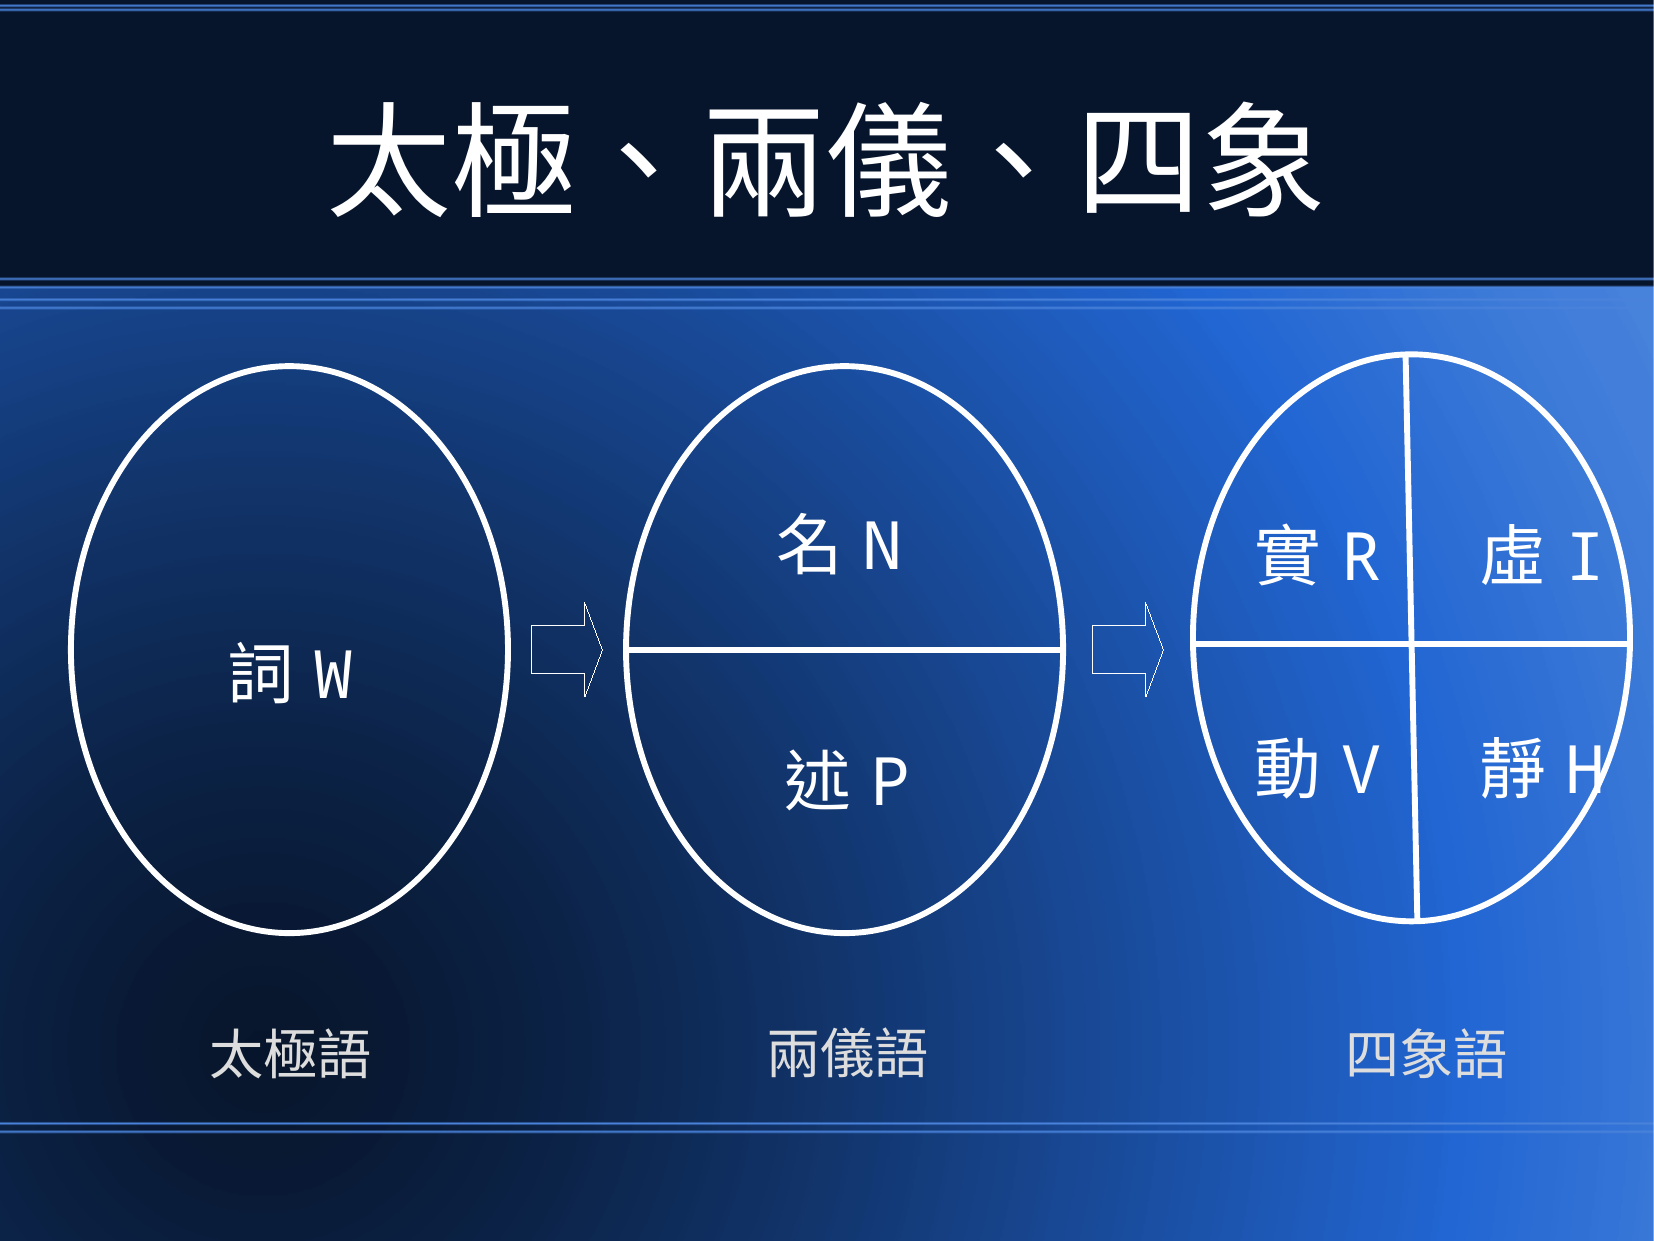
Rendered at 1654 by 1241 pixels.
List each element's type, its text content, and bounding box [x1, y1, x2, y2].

text_box 兩儀語 [751, 1003, 945, 1099]
text_box 動V 靜H [1240, 708, 1411, 804]
text_box 實R 虛I [1240, 496, 1407, 591]
text_box 詞W [212, 613, 359, 709]
text_box 四象語 [1330, 1003, 1524, 1099]
text_box 太極語 [194, 1003, 389, 1099]
text_box 實R 虛I [1412, 496, 1586, 591]
title 太極、兩儀、四象 [82, 49, 1571, 257]
text_box 動V 靜H [1416, 708, 1586, 804]
picture [0, 0, 1654, 1241]
text_box 述P [769, 720, 916, 816]
text_box 名N [761, 484, 909, 580]
